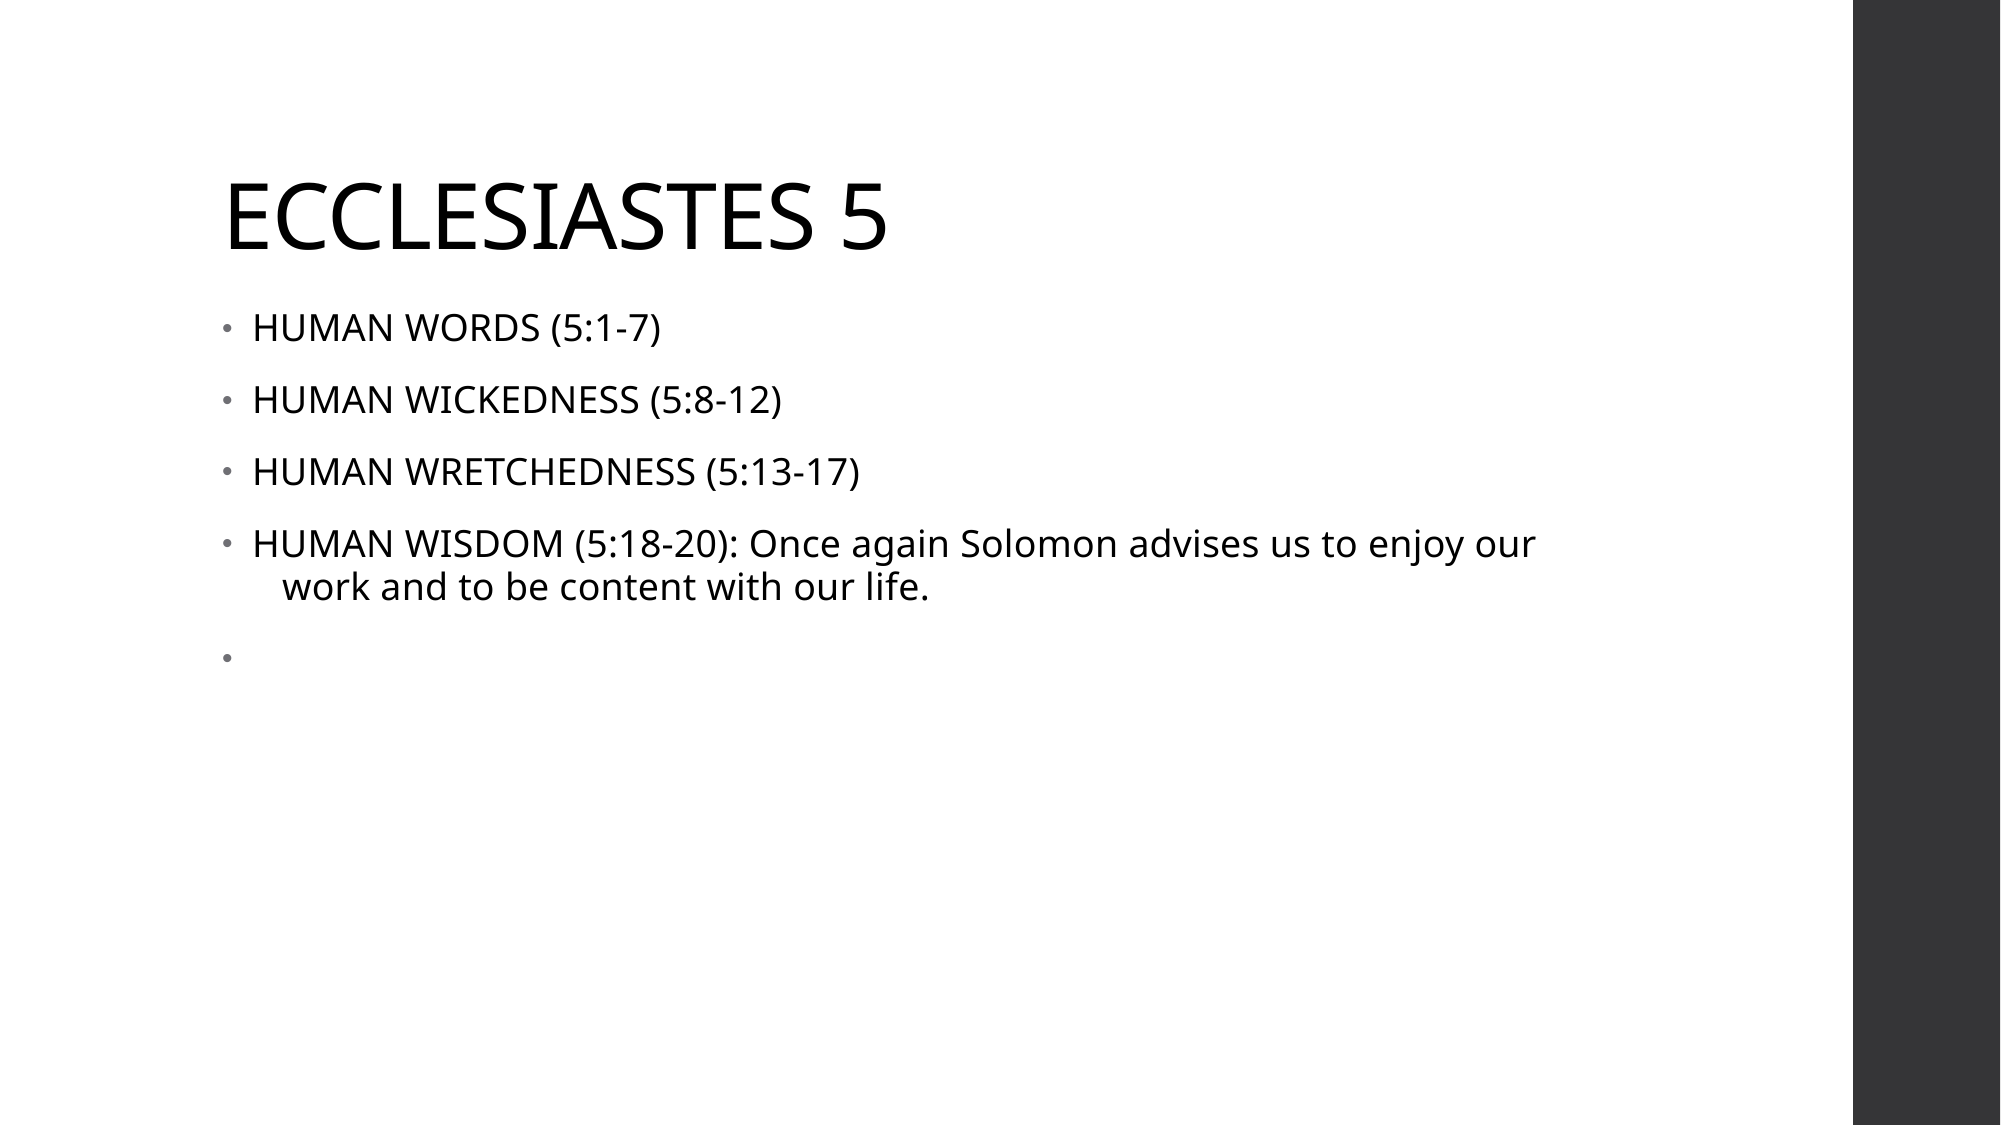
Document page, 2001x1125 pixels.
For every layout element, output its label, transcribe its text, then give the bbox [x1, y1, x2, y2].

list HUMAN WORDS (5:1-7) HUMAN WICKEDNESS (5:8-12) HUMAN WRETCHEDNESS (5:13-17) HUMAN WISDOM (5:18-20): Once again Solomon advises us to enjoy our work and to be content with our life. [206, 299, 1617, 1014]
title ECCLESIASTES 5 [206, 60, 1797, 278]
